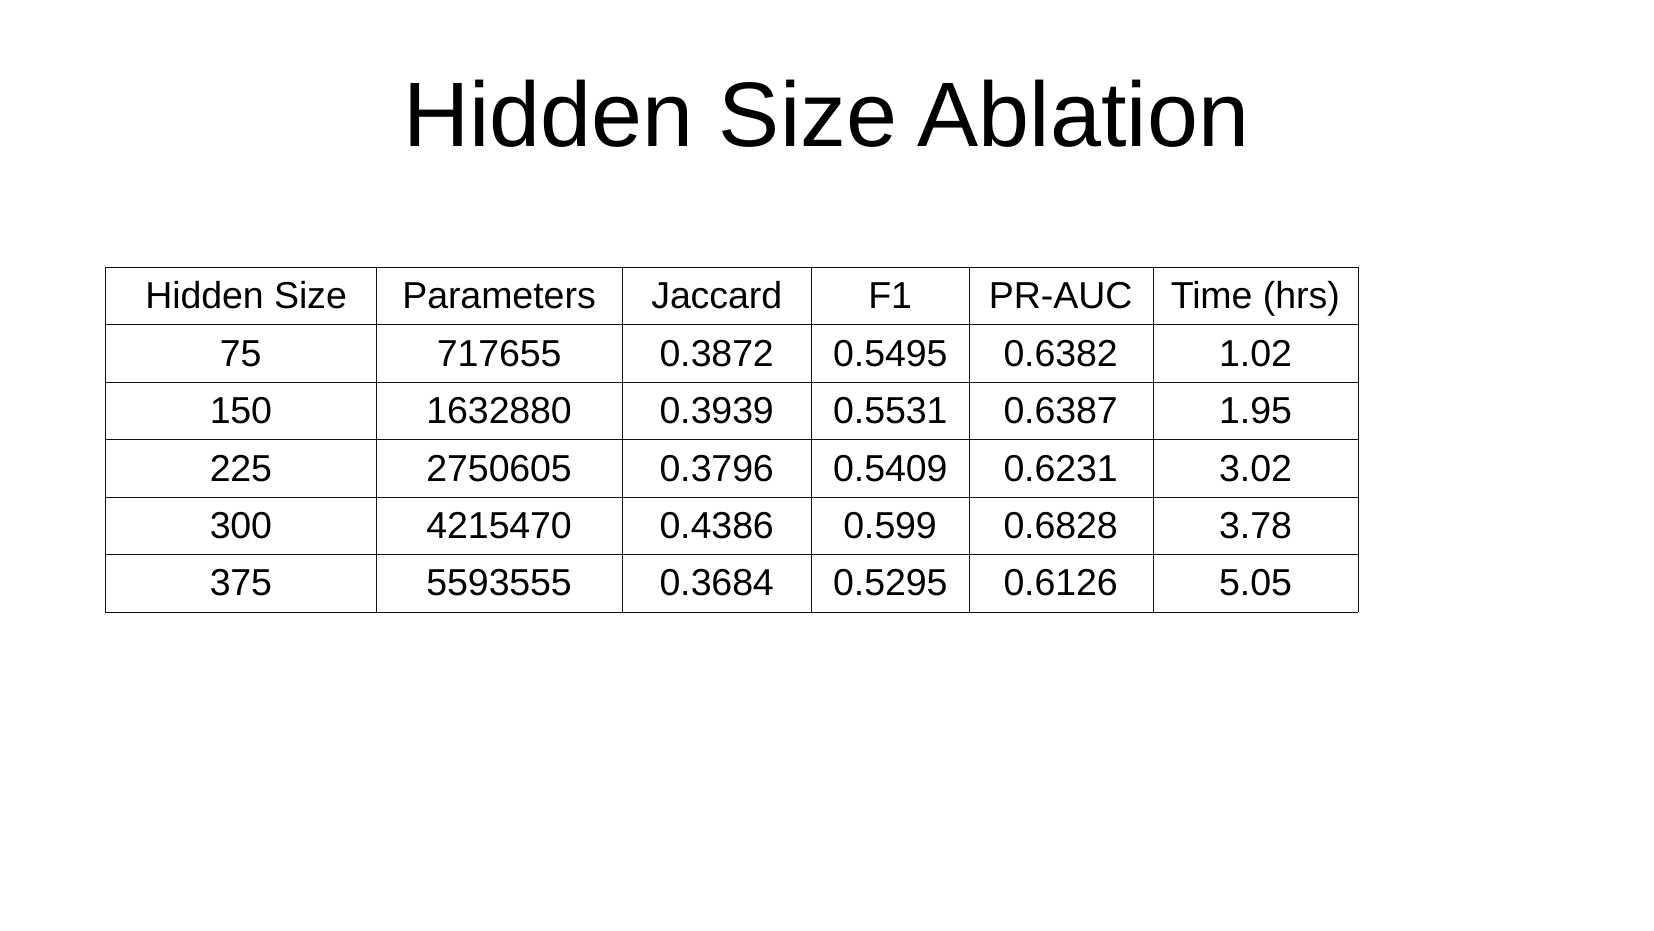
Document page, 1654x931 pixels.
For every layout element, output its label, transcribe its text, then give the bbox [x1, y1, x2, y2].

table_cell 1.02 [1154, 325, 1358, 382]
table_header F1 [812, 268, 969, 324]
table_cell 0.6382 [970, 325, 1153, 382]
table_cell 4215470 [377, 498, 622, 554]
table_cell 75 [106, 325, 376, 382]
table_cell 0.3796 [623, 440, 811, 497]
table_cell 0.4386 [623, 498, 811, 554]
title Hidden Size Ablation [82, 37, 1571, 193]
table_header PR-AUC [970, 268, 1153, 324]
table_cell 0.6231 [970, 440, 1153, 497]
table_cell 0.5409 [812, 440, 969, 497]
table_cell 5593555 [377, 555, 622, 612]
table_cell 1.95 [1154, 383, 1358, 439]
table_cell 0.3872 [623, 325, 811, 382]
table_cell 5.05 [1154, 555, 1358, 612]
table_cell 0.599 [812, 498, 969, 554]
table_cell 300 [106, 498, 376, 554]
table_header Hidden Size [106, 268, 376, 324]
table_cell 717655 [377, 325, 622, 382]
table_cell 0.6126 [970, 555, 1153, 612]
table_cell 2750605 [377, 440, 622, 497]
table_header Time (hrs) [1154, 268, 1358, 324]
table_cell 225 [106, 440, 376, 497]
table_cell 0.5531 [812, 383, 969, 439]
table_cell 0.6387 [970, 383, 1153, 439]
table_cell 0.3684 [623, 555, 811, 612]
table_cell 150 [106, 383, 376, 439]
table_cell 0.3939 [623, 383, 811, 439]
table_cell 1632880 [377, 383, 622, 439]
table_header Jaccard [623, 268, 811, 324]
table_cell 0.5495 [812, 325, 969, 382]
table_cell 0.6828 [970, 498, 1153, 554]
table_cell 3.78 [1154, 498, 1358, 554]
table_cell 0.5295 [812, 555, 969, 612]
table_cell 3.02 [1154, 440, 1358, 497]
table_cell 375 [106, 555, 376, 612]
table_header Parameters [377, 268, 622, 324]
